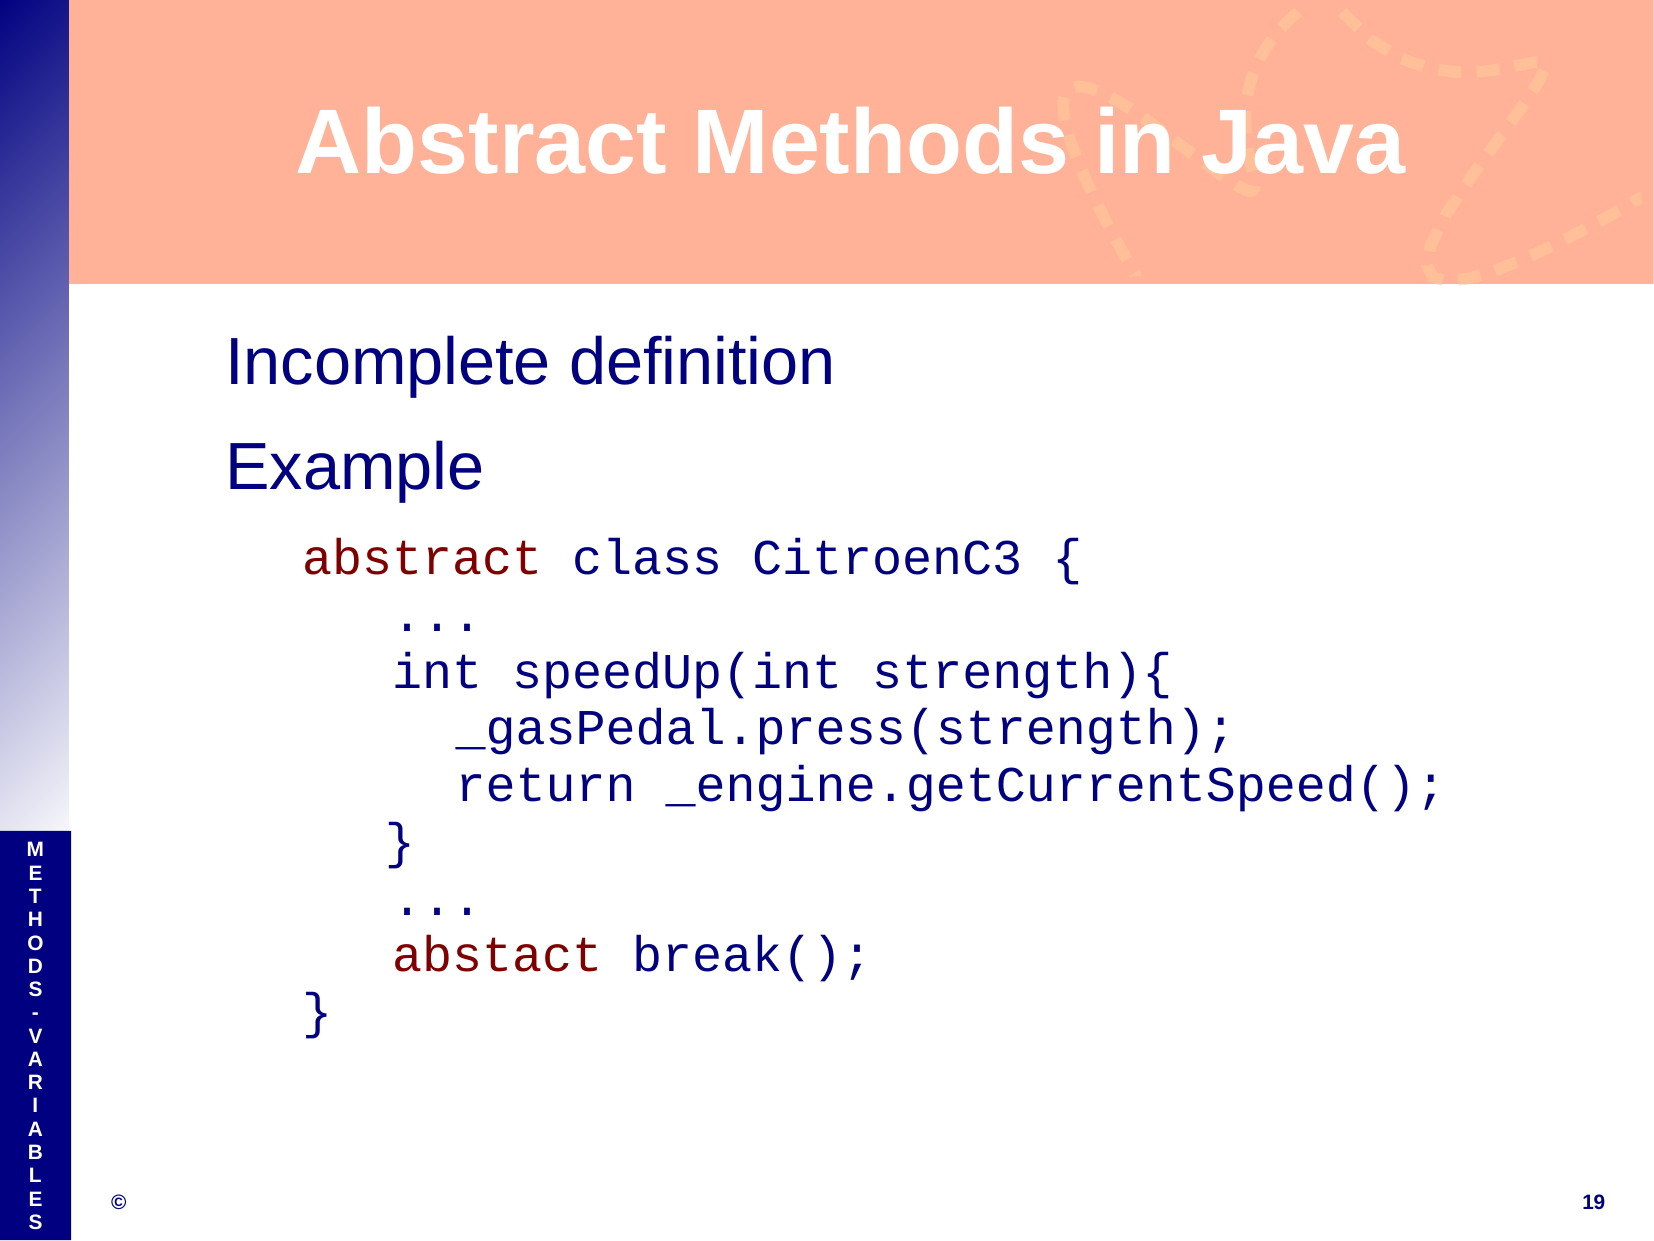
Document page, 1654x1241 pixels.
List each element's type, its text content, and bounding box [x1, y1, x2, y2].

text_box M E T H O D S - V A R I A B L E S [0, 830, 71, 1241]
list Incomplete definition Example abstract class CitroenC3 { ... int speedUp(int strength){ _gasPedal.press(strength); return _engine.getCurrentSpeed(); } ... abstact break(); } [207, 324, 1507, 1099]
title Abstract Methods in Java [111, 37, 1617, 246]
